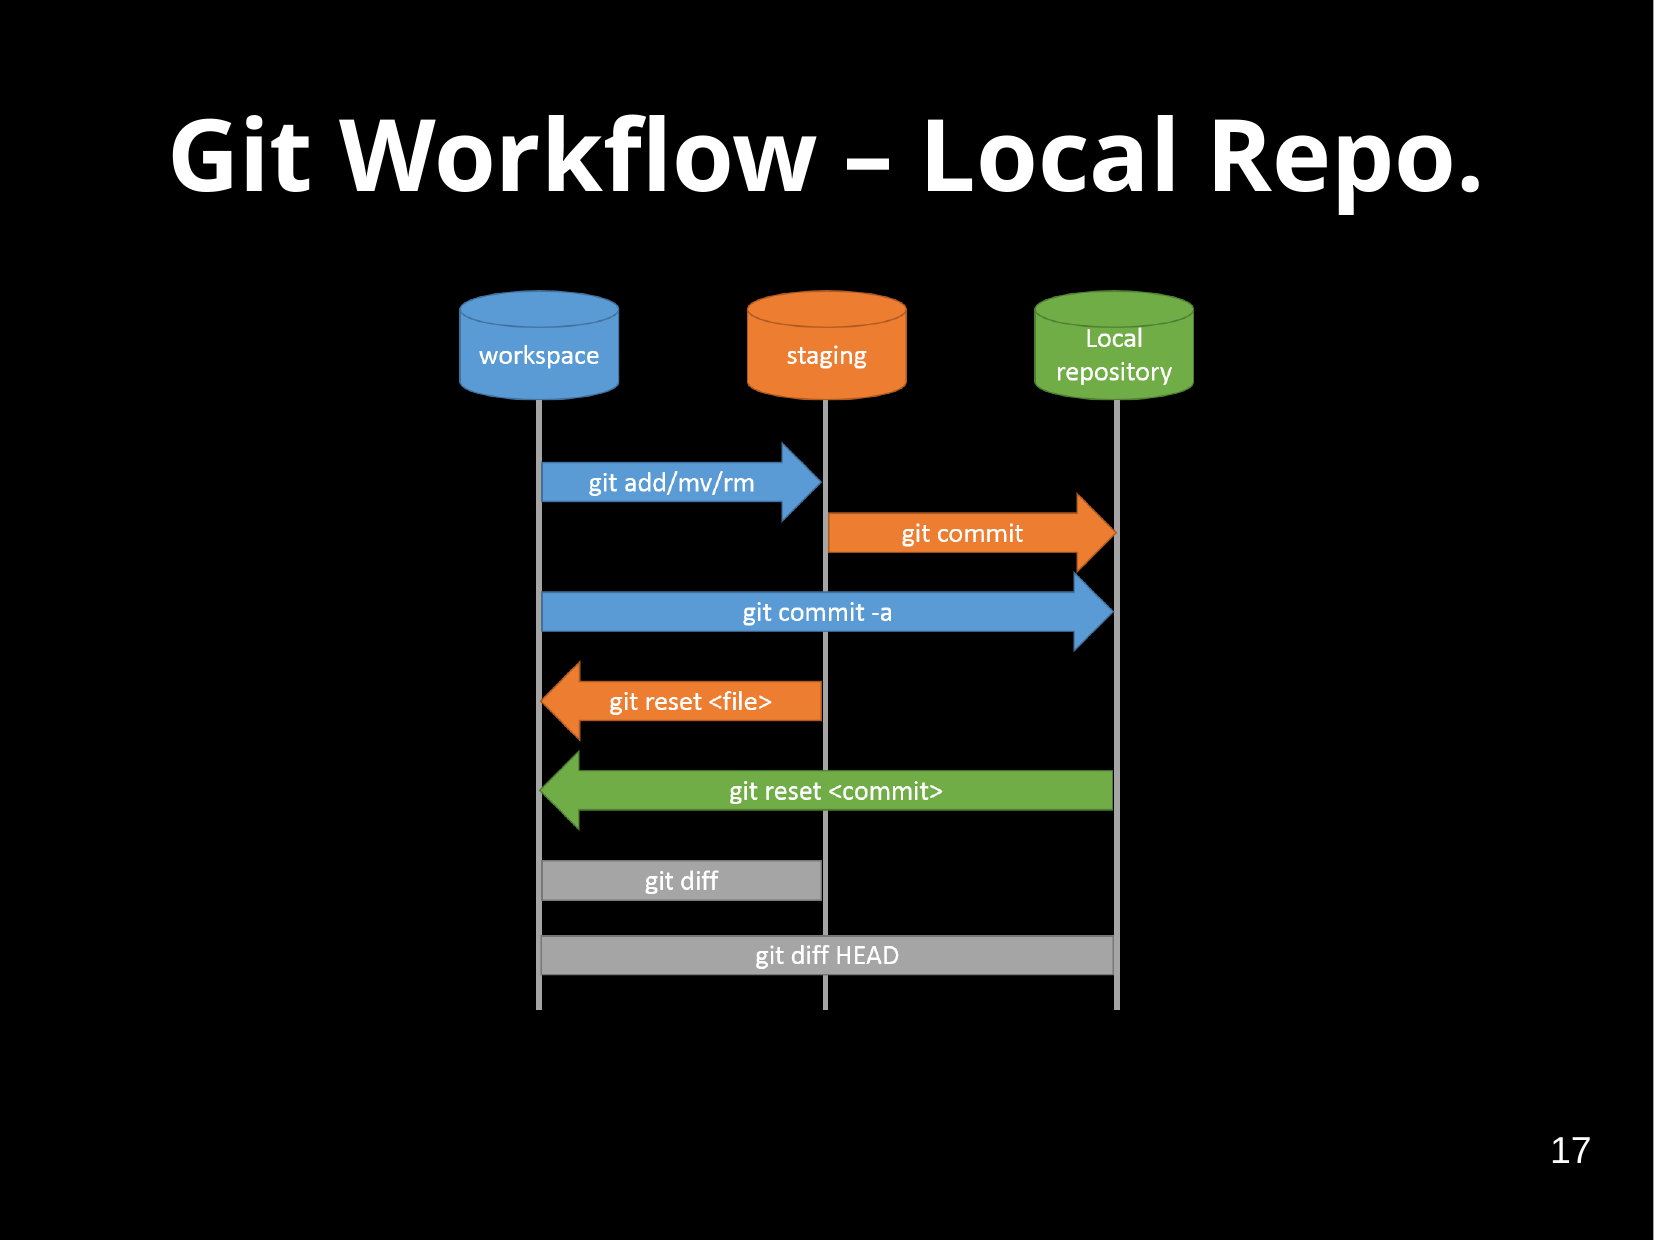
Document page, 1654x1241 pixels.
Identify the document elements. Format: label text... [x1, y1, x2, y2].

title Git Workflow – Local Repo. [82, 49, 1571, 257]
picture [459, 290, 1194, 1010]
text_box 17 [1535, 1122, 1607, 1179]
